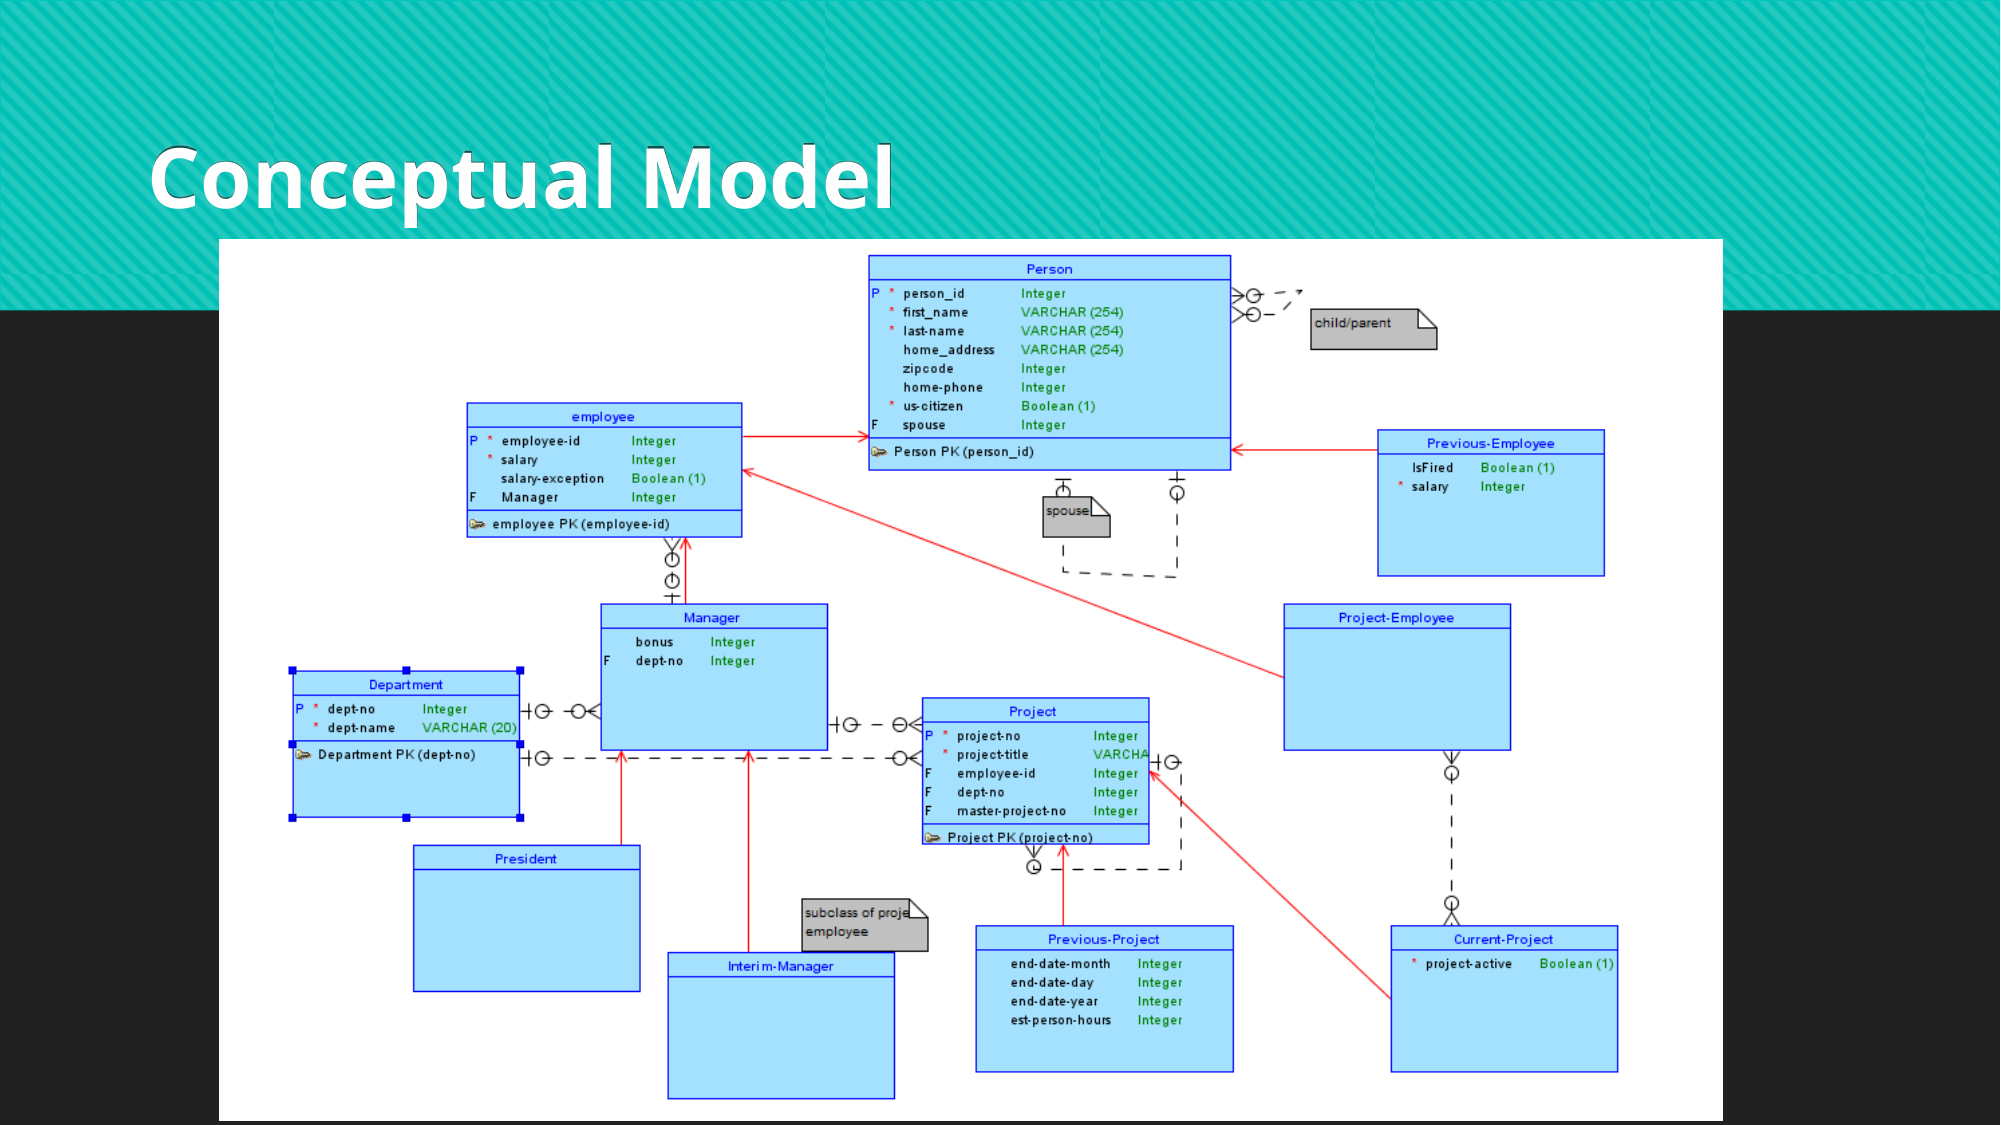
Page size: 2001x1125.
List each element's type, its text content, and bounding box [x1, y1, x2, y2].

picture [219, 239, 1723, 1121]
title Conceptual Model [132, 73, 1868, 233]
